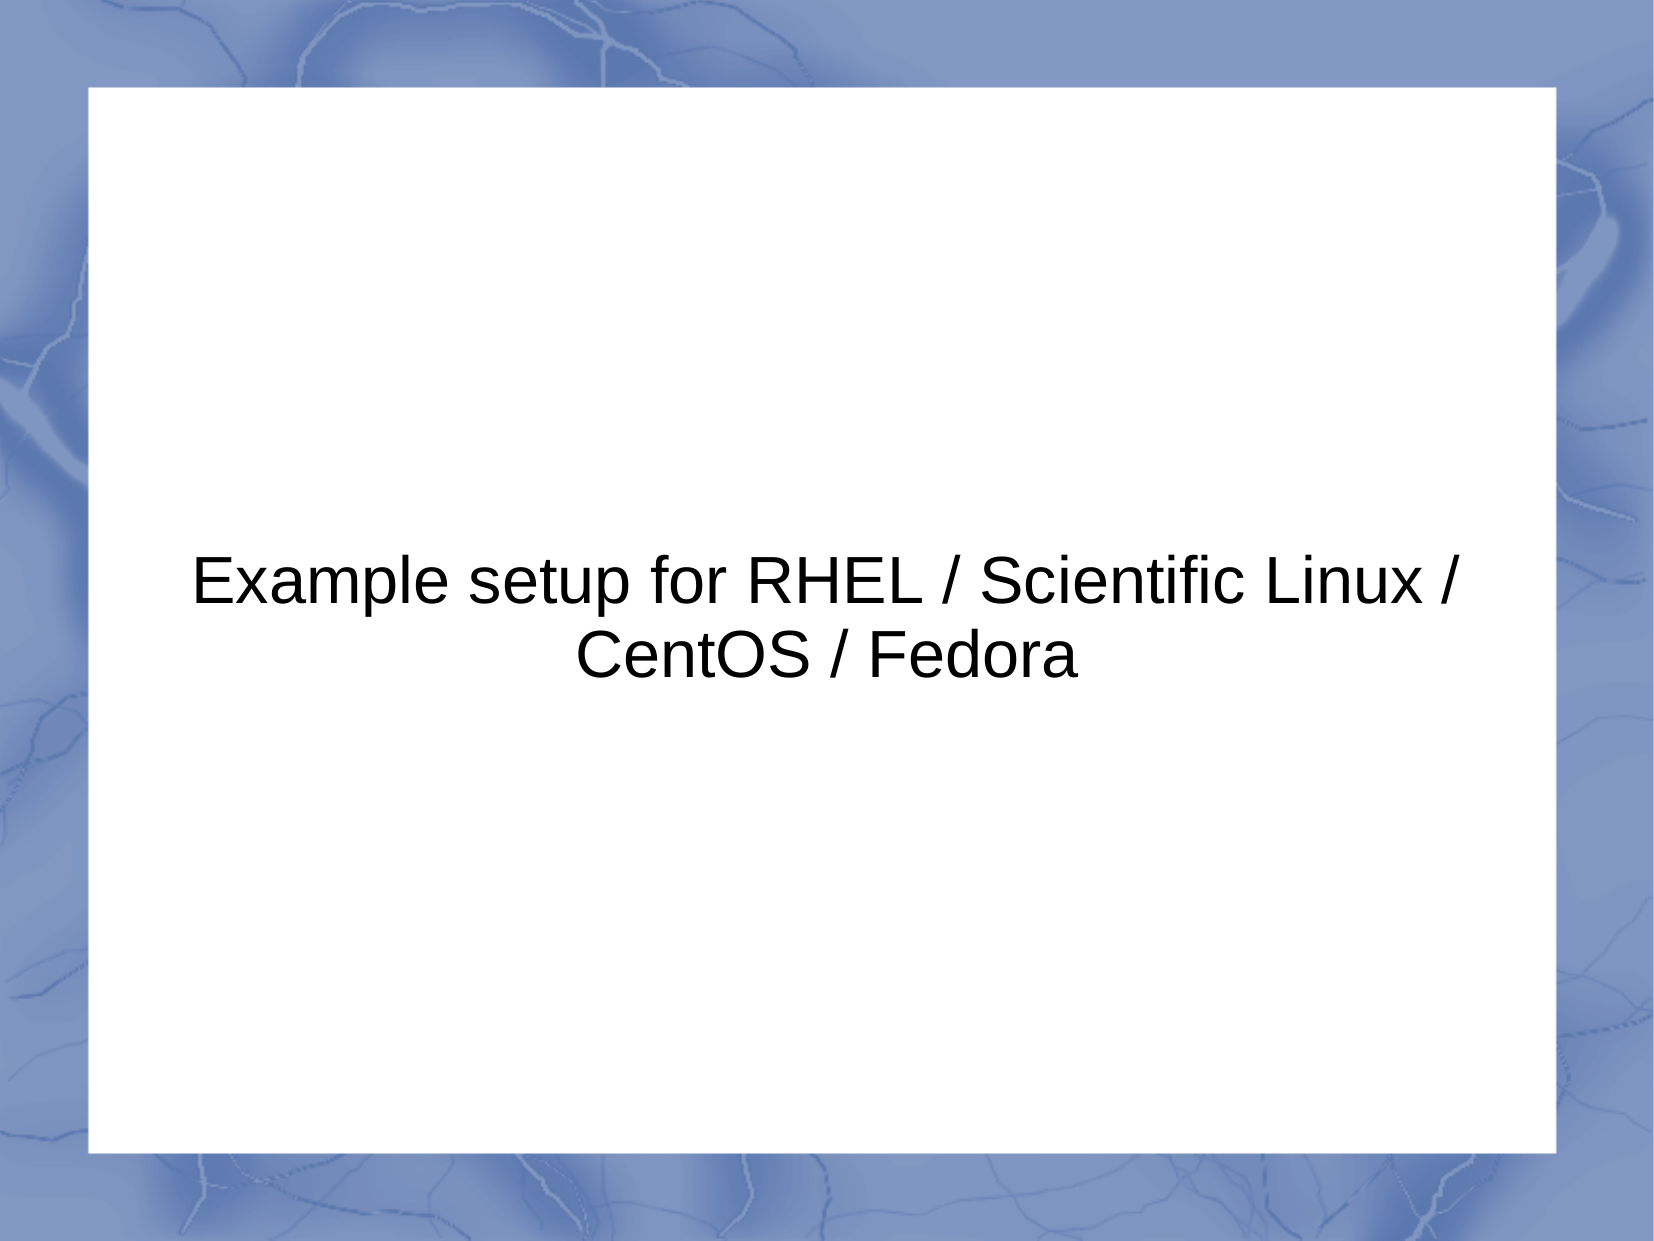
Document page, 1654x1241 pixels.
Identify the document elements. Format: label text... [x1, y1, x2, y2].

picture [0, 0, 1654, 1241]
subtitle Example setup for RHEL / Scientific Linux / CentOS / Fedora [118, 90, 1536, 1145]
